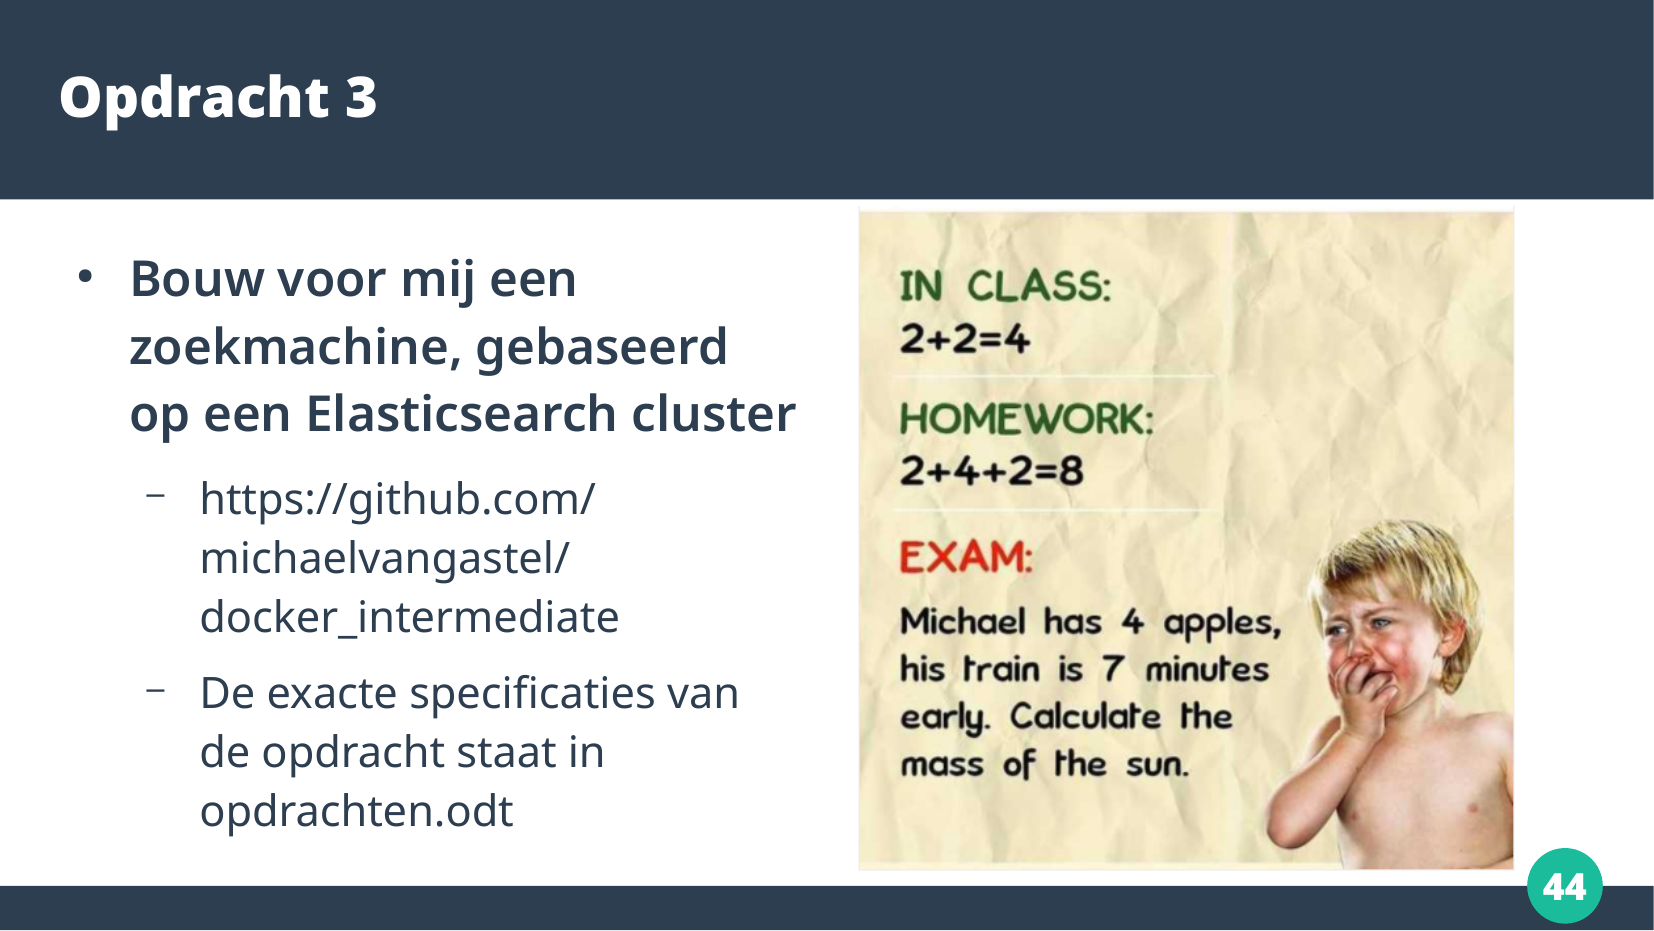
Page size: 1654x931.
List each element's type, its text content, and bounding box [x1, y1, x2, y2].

list Bouw voor mij een zoekmachine, gebaseerd op een Elasticsearch cluster https://github.com/michaelvangastel/docker_intermediate De exacte specificaties van de opdracht staat in opdrachten.odt [59, 243, 798, 864]
picture [856, 206, 1516, 872]
title Opdracht 3 [59, 37, 1595, 156]
